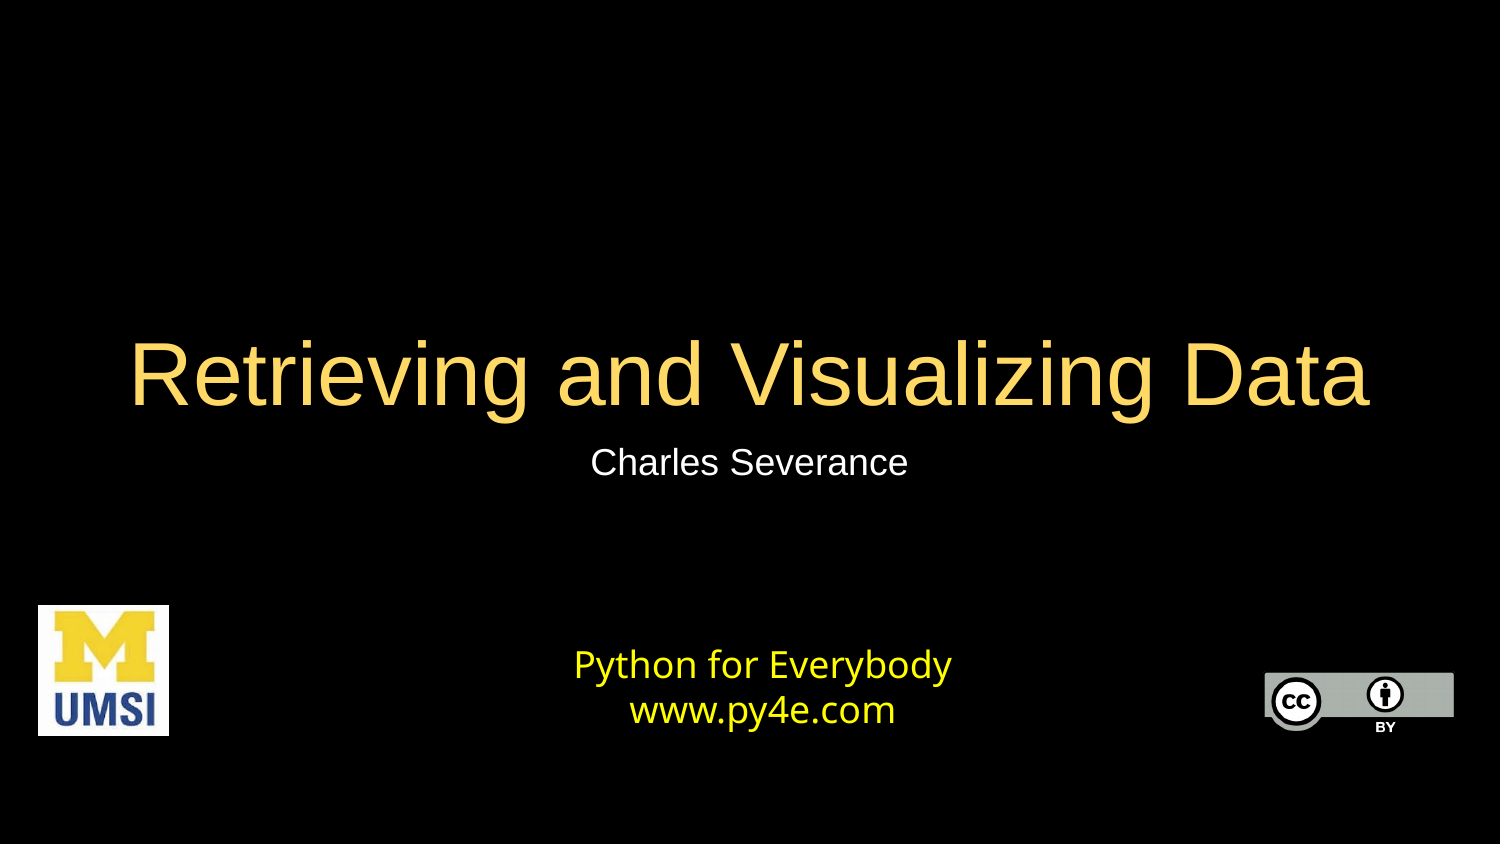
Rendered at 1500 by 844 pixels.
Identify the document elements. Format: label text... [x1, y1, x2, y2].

text_box Python for Everybody www.py4e.com [277, 636, 1249, 735]
picture [38, 605, 169, 737]
picture [1263, 671, 1455, 737]
title Retrieving and Visualizing Data [106, 141, 1393, 427]
list Charles Severance [106, 434, 1393, 532]
